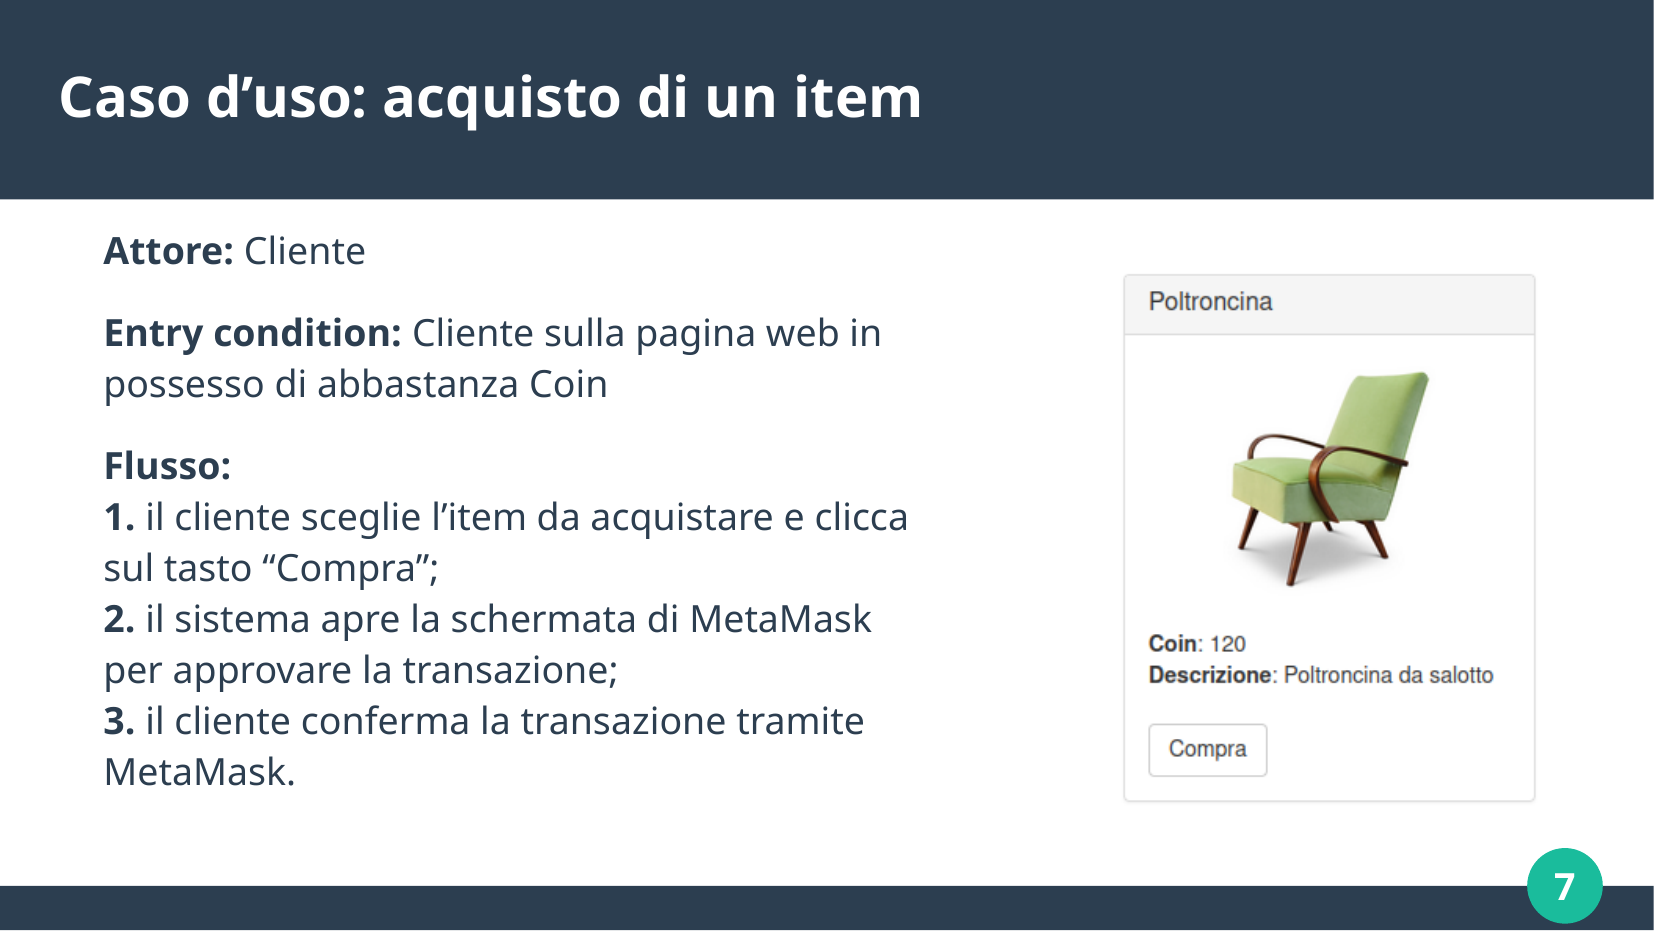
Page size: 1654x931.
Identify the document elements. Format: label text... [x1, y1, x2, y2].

text_box Attore: Cliente Entry condition: Cliente sulla pagina web in possesso di abbastanza Coin Flusso: 1. il cliente sceglie l’item da acquistare e clicca sul tasto “Compra”; 2. il sistema apre la schermata di MetaMask per approvare la transazione; 3. il cliente conferma la transazione tramite MetaMask. [88, 265, 945, 852]
title Caso d’uso: acquisto di un item [59, 37, 1595, 155]
picture [1108, 265, 1550, 821]
